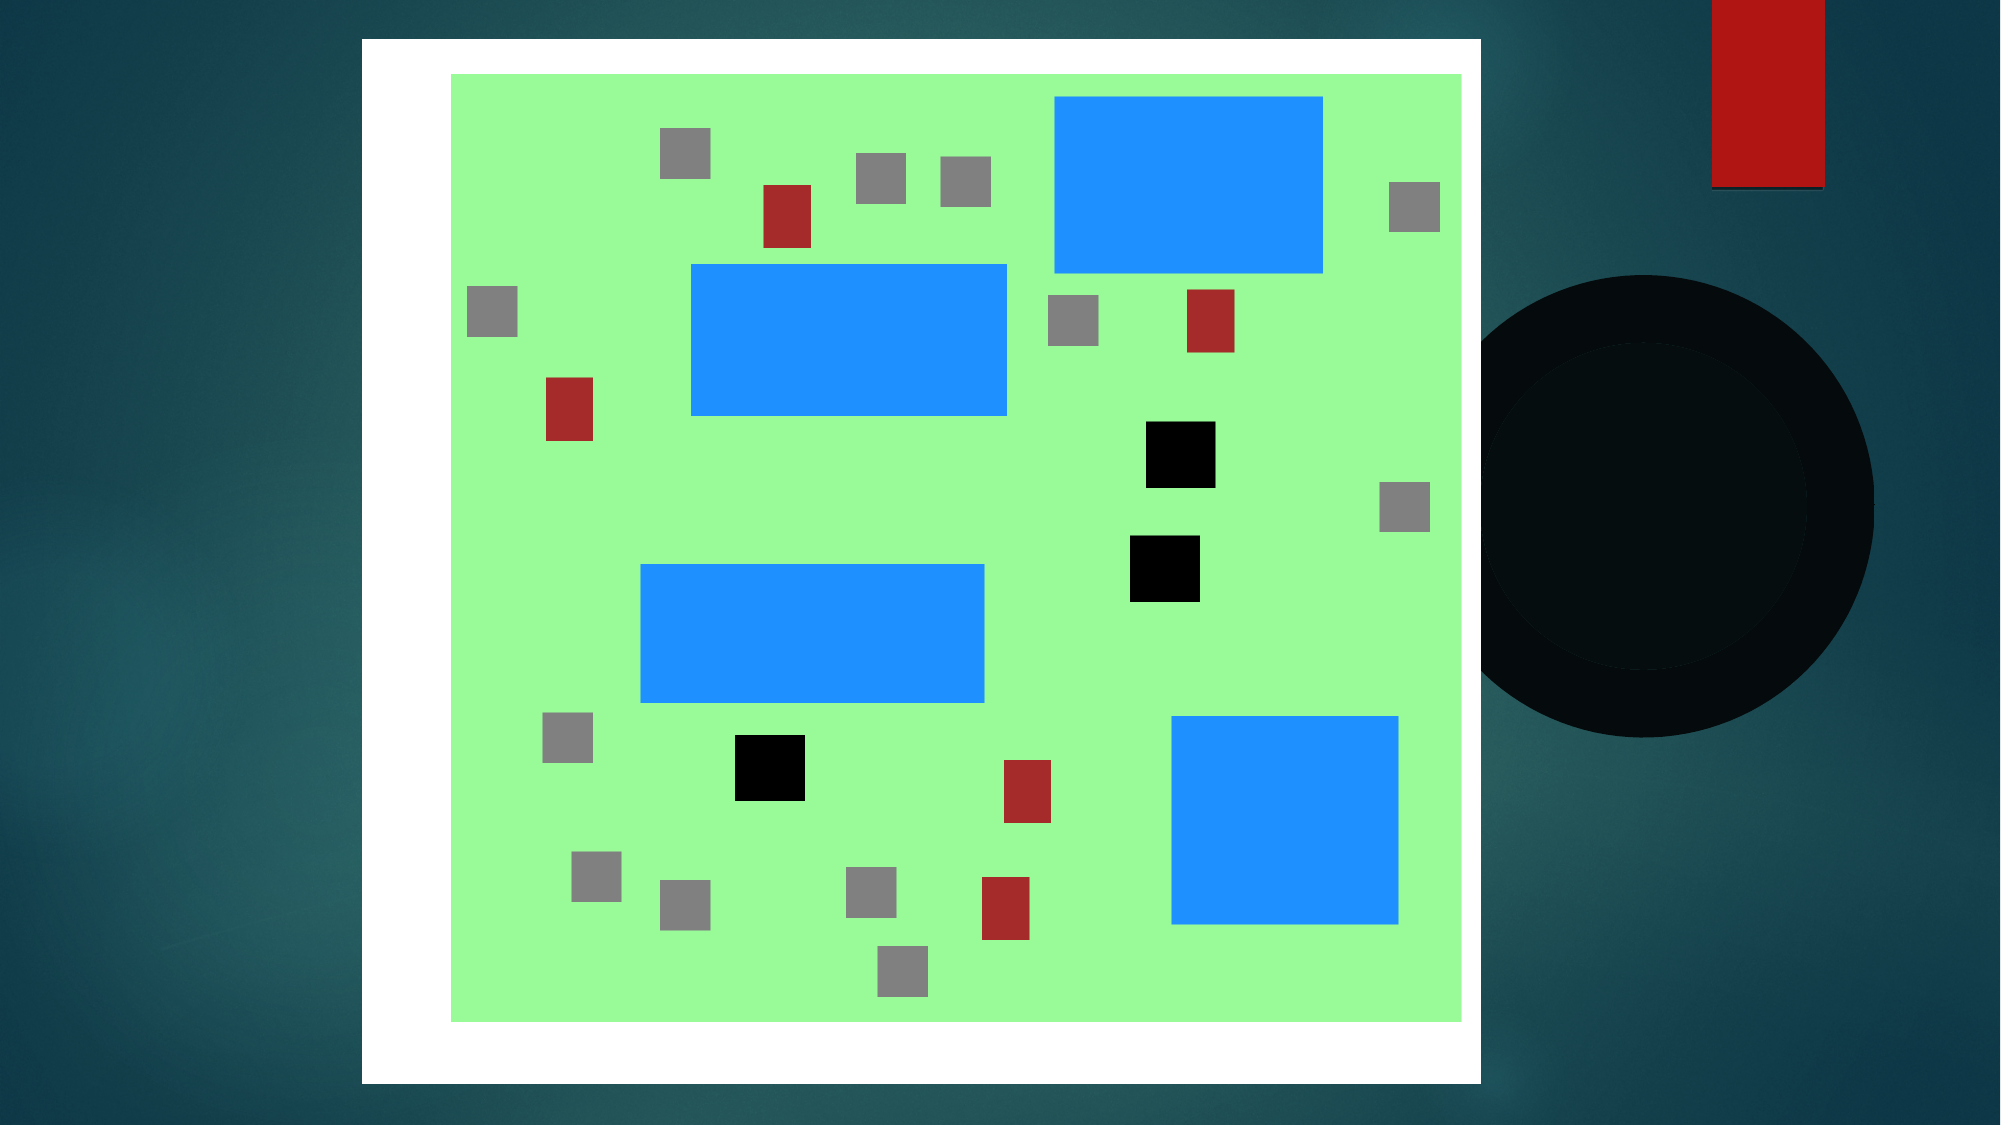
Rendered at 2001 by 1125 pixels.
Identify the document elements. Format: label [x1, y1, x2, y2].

picture [362, 39, 1481, 1084]
